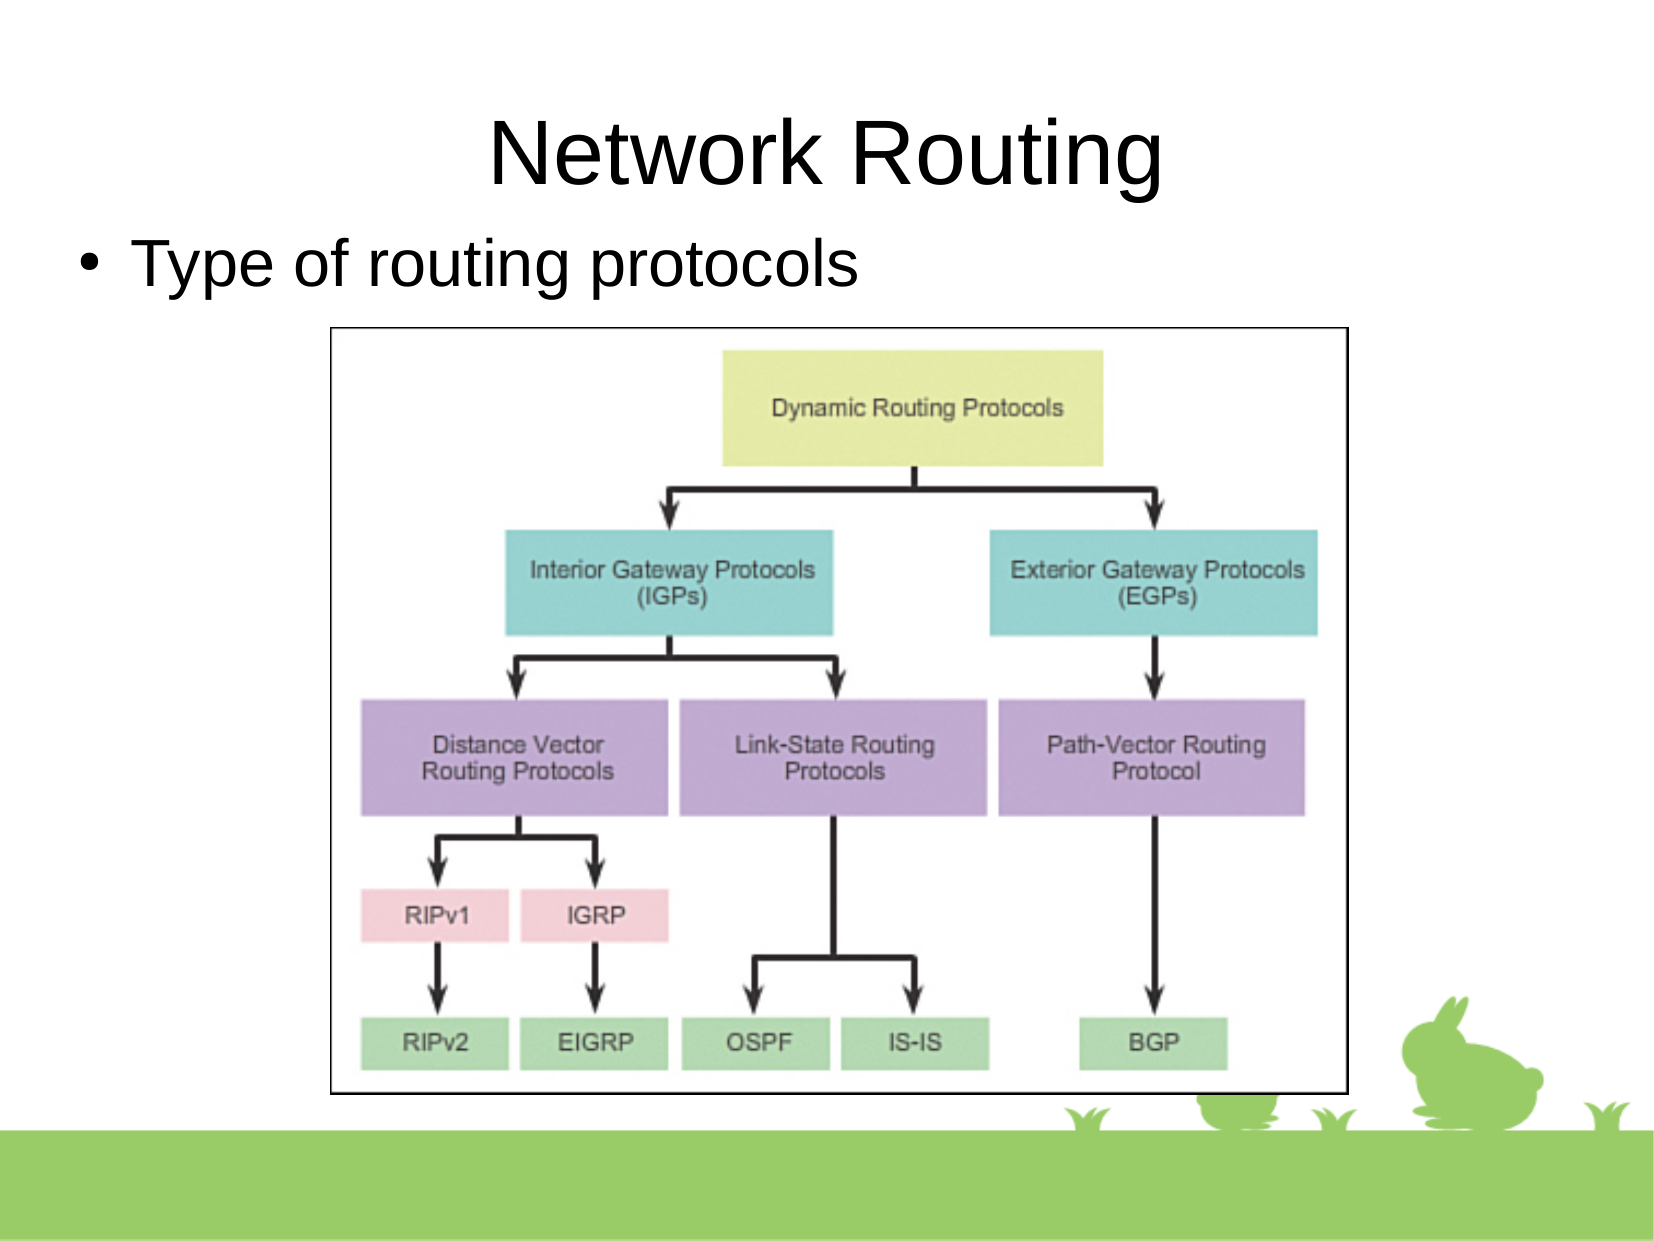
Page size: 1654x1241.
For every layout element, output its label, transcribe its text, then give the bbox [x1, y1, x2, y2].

title Network Routing [82, 49, 1571, 257]
picture [0, 0, 1654, 1241]
list Type of routing protocols [60, 225, 1549, 946]
